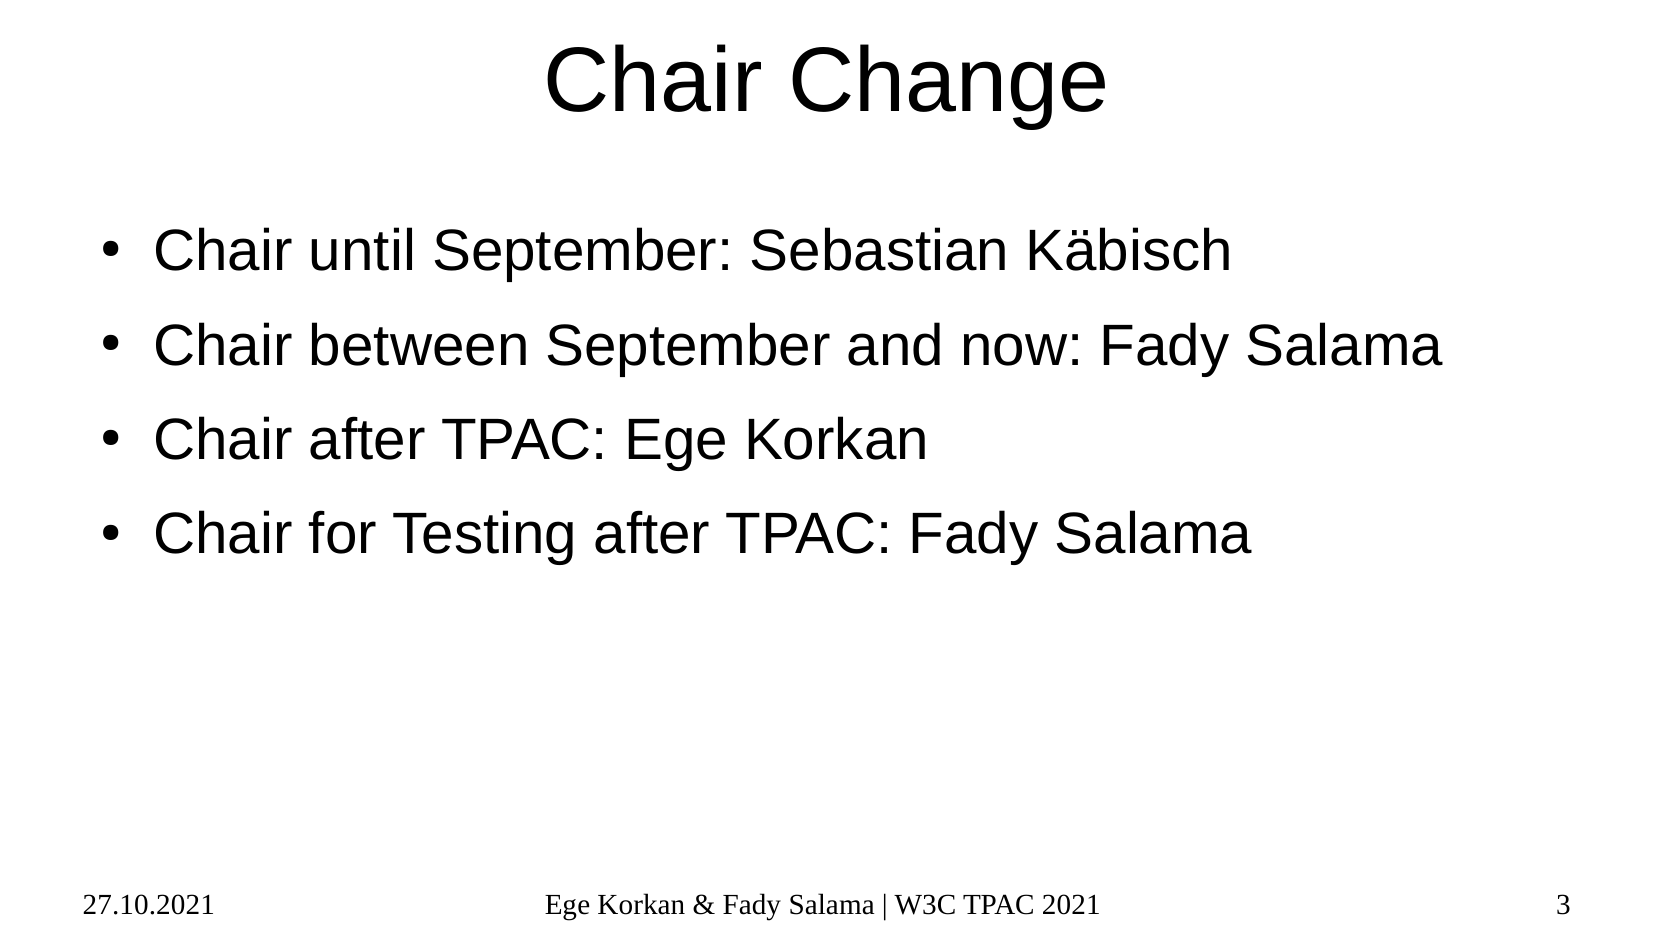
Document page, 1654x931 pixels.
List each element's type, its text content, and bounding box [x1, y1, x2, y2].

list Chair until September: Sebastian Käbisch Chair between September and now: Fady Salama Chair after TPAC: Ege Korkan Chair for Testing after TPAC: Fady Salama [82, 217, 1571, 758]
title Chair Change [82, 1, 1571, 157]
